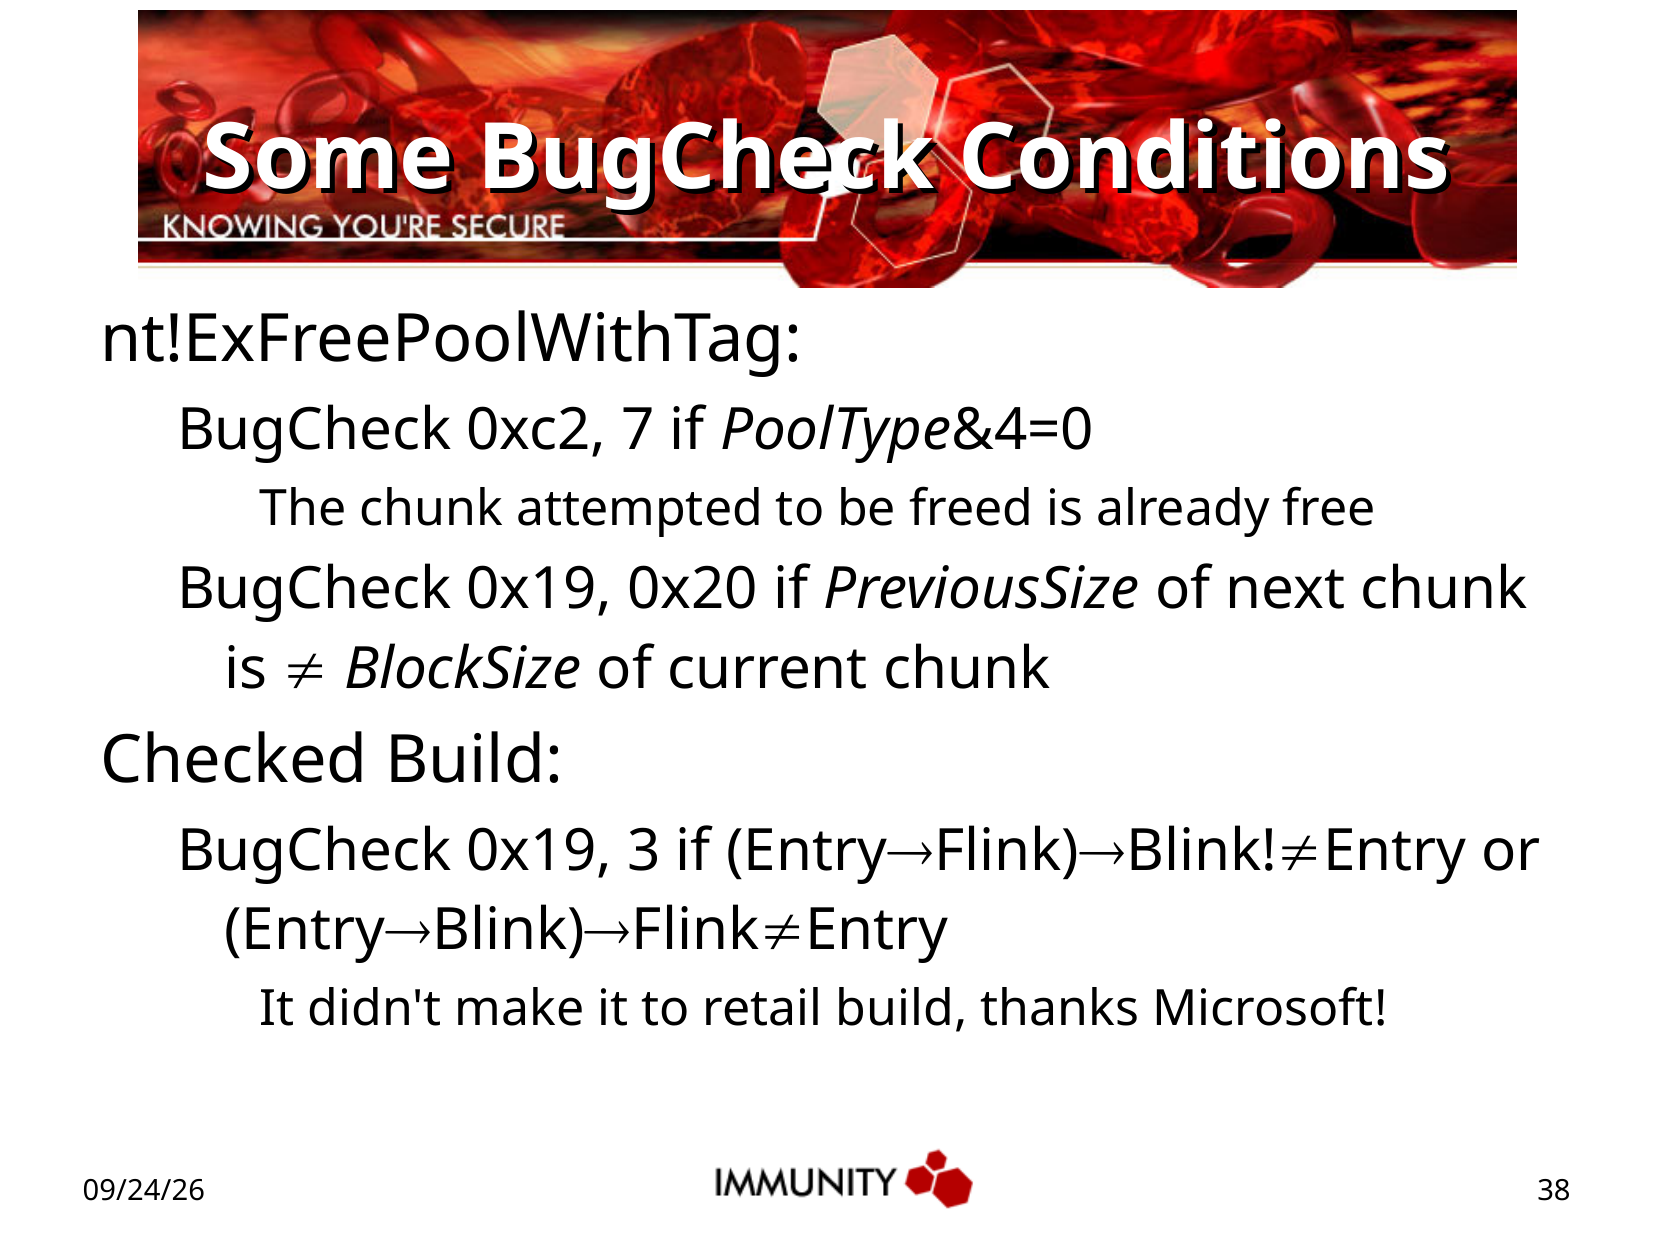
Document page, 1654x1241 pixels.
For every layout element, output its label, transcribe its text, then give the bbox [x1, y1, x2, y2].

picture [138, 10, 1517, 56]
title Some BugCheck Conditions [82, 56, 1571, 250]
picture [138, 250, 1517, 288]
picture [694, 1130, 984, 1235]
list nt!ExFreePoolWithTag: BugCheck 0xc2, 7 if PoolType&4=0 The chunk attempted to be freed is already free BugCheck 0x19, 0x20 if PreviousSize of next chunk is  BlockSize of current chunk Checked Build: BugCheck 0x19, 3 if (EntryFlink)Blink!Entry or (EntryBlink)FlinkEntry It didn't make it to retail build, thanks Microsoft! [82, 290, 1571, 1094]
